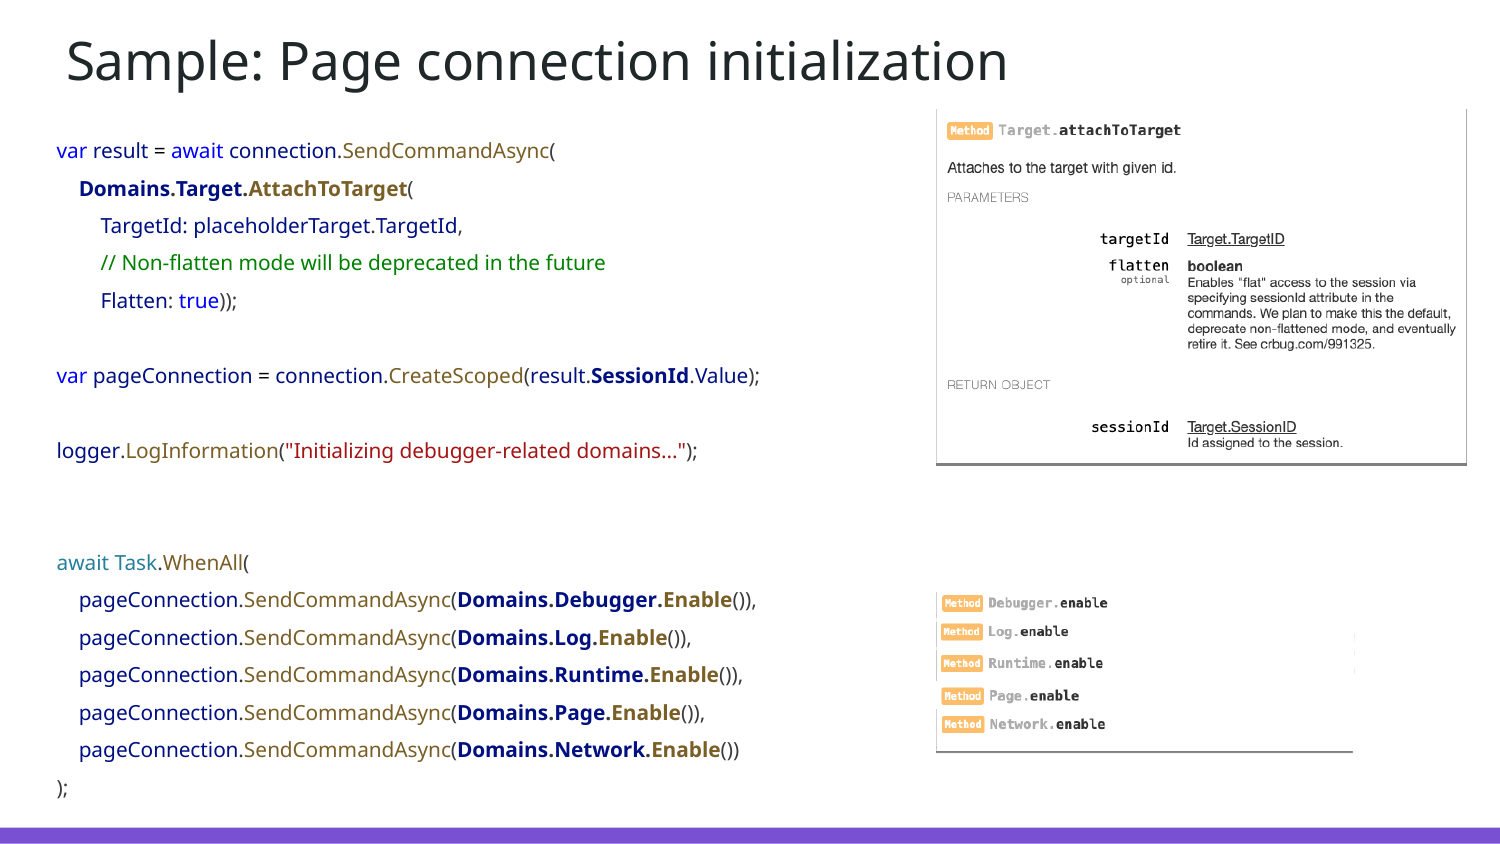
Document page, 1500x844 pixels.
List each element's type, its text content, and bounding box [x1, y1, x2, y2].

title Sample: Page connection initialization [51, 12, 1449, 106]
list var result = await connection.SendCommandAsync( Domains.Target.AttachToTarget( TargetId: placeholderTarget.TargetId, // Non-flatten mode will be deprecated in the future Flatten: true)); var pageConnection = connection.CreateScoped(result.SessionId.Value); logger.LogInformation("Initializing debugger-related domains..."); await Task.WhenAll( pageConnection.SendCommandAsync(Domains.Debugger.Enable()), pageConnection.SendCommandAsync(Domains.Log.Enable()), pageConnection.SendCommandAsync(Domains.Runtime.Enable()), pageConnection.SendCommandAsync(Domains.Page.Enable()), pageConnection.SendCommandAsync(Domains.Network.Enable()) ); [41, 110, 1440, 813]
picture [936, 106, 1467, 463]
picture [936, 589, 1355, 751]
